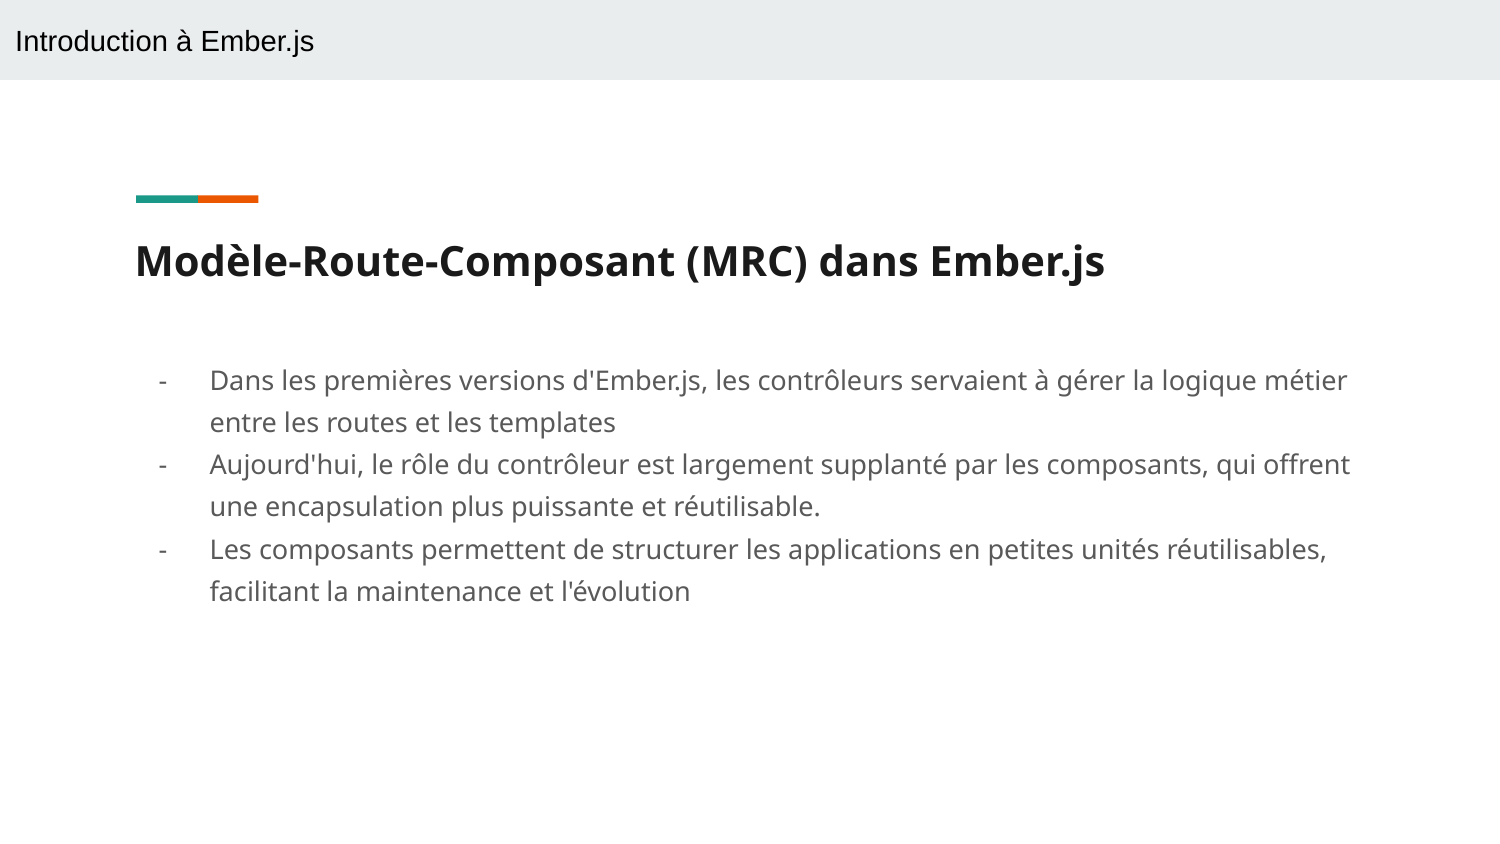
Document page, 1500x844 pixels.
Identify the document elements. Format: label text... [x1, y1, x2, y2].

list Dans les premières versions d'Ember.js, les contrôleurs servaient à gérer la logique métier entre les routes et les templates Aujourd'hui, le rôle du contrôleur est largement supplanté par les composants, qui offrent une encapsulation plus puissante et réutilisable. Les composants permettent de structurer les applications en petites unités réutilisables, facilitant la maintenance et l'évolution [119, 341, 1381, 712]
title Modèle-Route-Composant (MRC) dans Ember.js [119, 216, 1381, 305]
